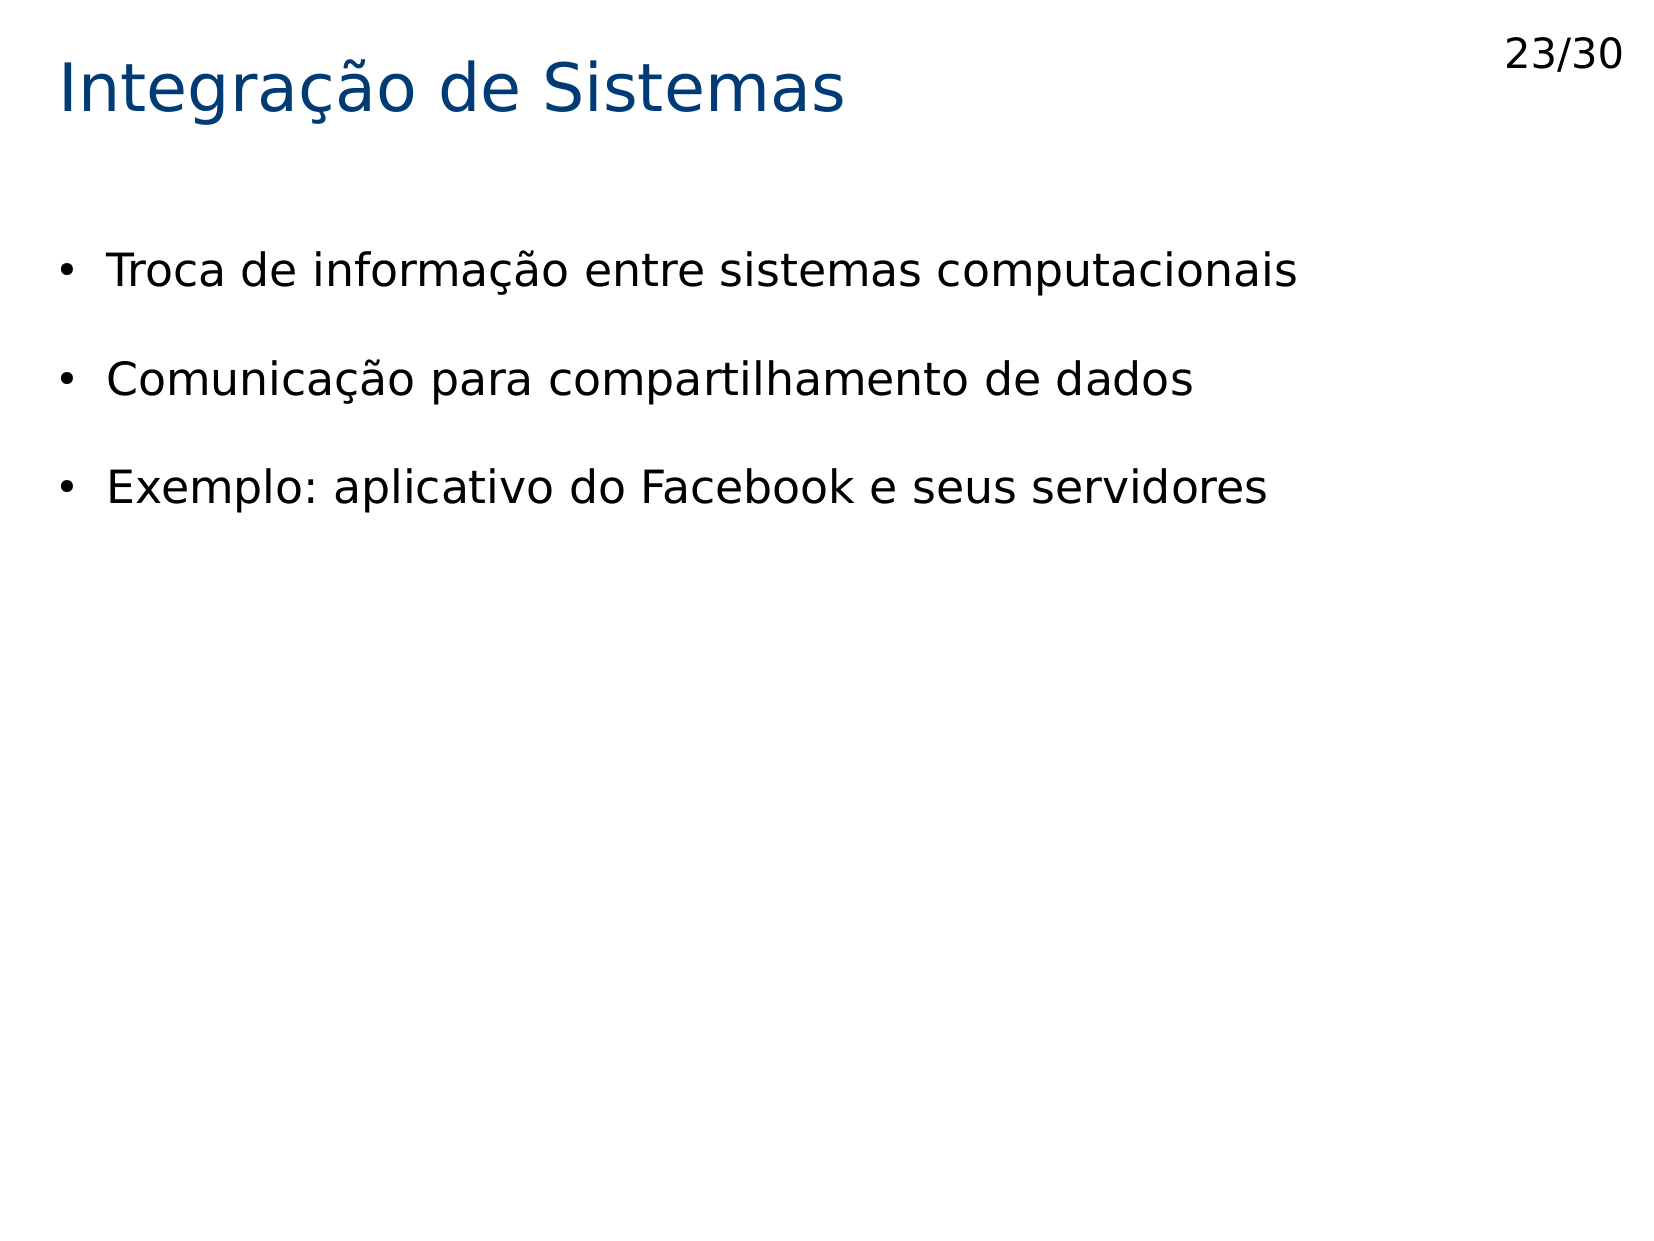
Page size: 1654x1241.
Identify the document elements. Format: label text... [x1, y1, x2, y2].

list Troca de informação entre sistemas computacionais Comunicação para compartilhamento de dados Exemplo: aplicativo do Facebook e seus servidores [59, 236, 1595, 1211]
title Integração de Sistemas [59, 29, 1506, 148]
